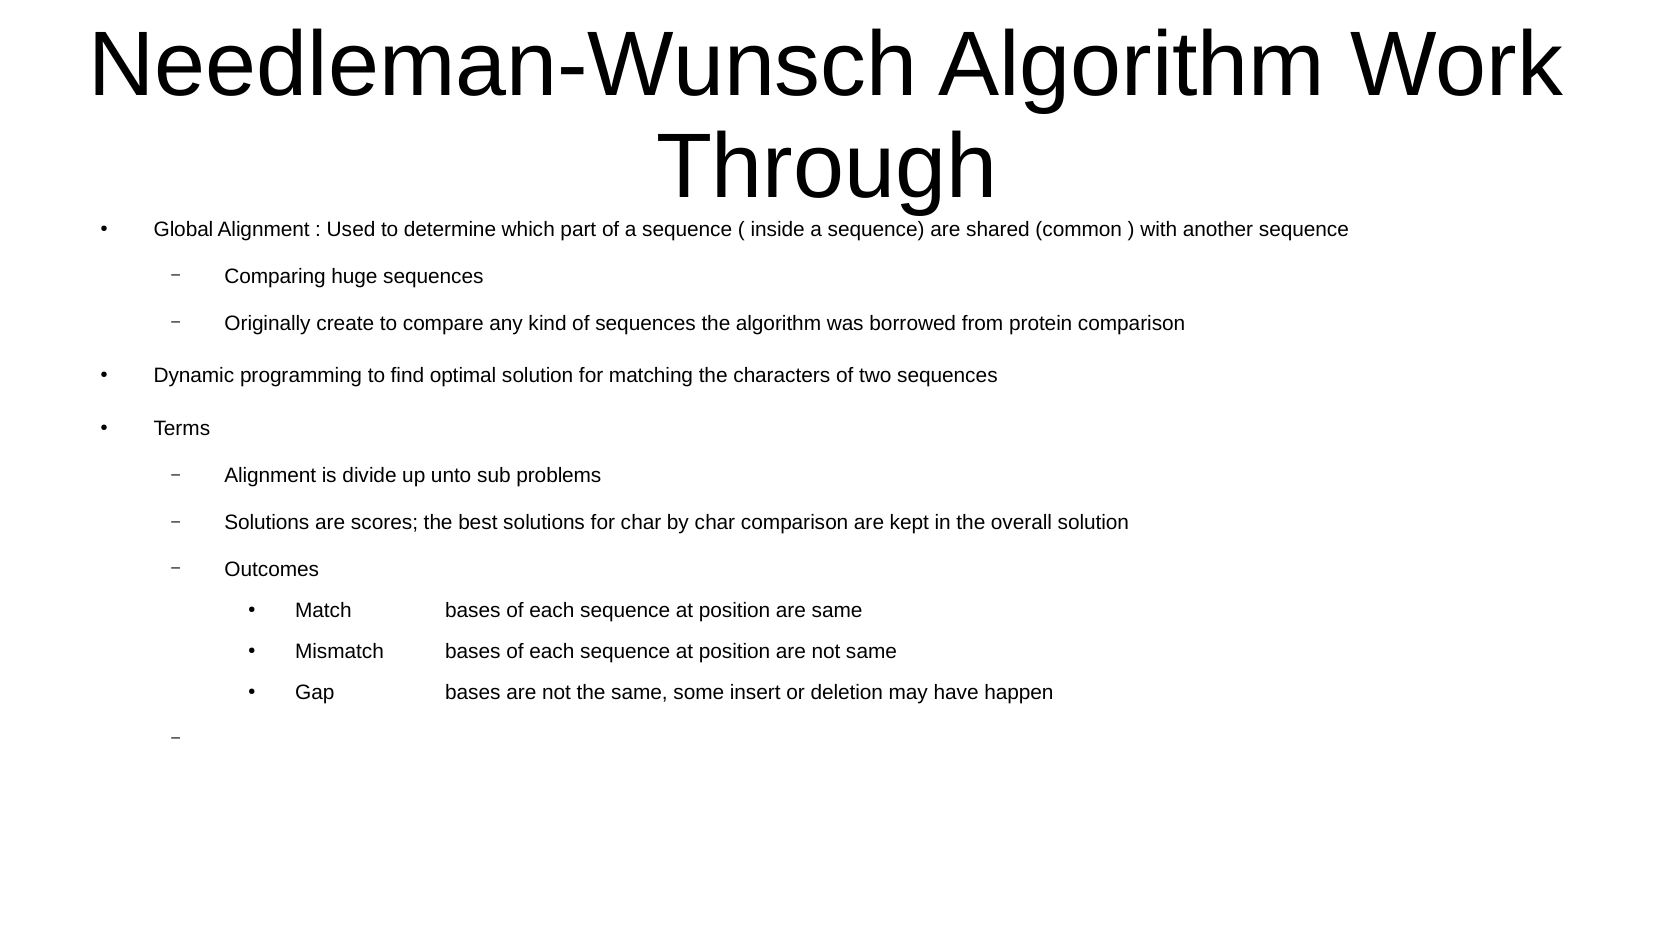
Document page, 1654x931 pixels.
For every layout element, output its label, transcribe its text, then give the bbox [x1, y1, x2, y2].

title Needleman-Wunsch Algorithm Work Through [82, 12, 1571, 217]
list Global Alignment : Used to determine which part of a sequence ( inside a sequence) are shared (common ) with another sequence Comparing huge sequences Originally create to compare any kind of sequences the algorithm was borrowed from protein comparison Dynamic programming to find optimal solution for matching the characters of two sequences Terms Alignment is divide up unto sub problems Solutions are scores; the best solutions for char by char comparison are kept in the overall solution Outcomes Match bases of each sequence at position are same Mismatch bases of each sequence at position are not same Gap bases are not the same, some insert or deletion may have happen [82, 217, 1591, 886]
